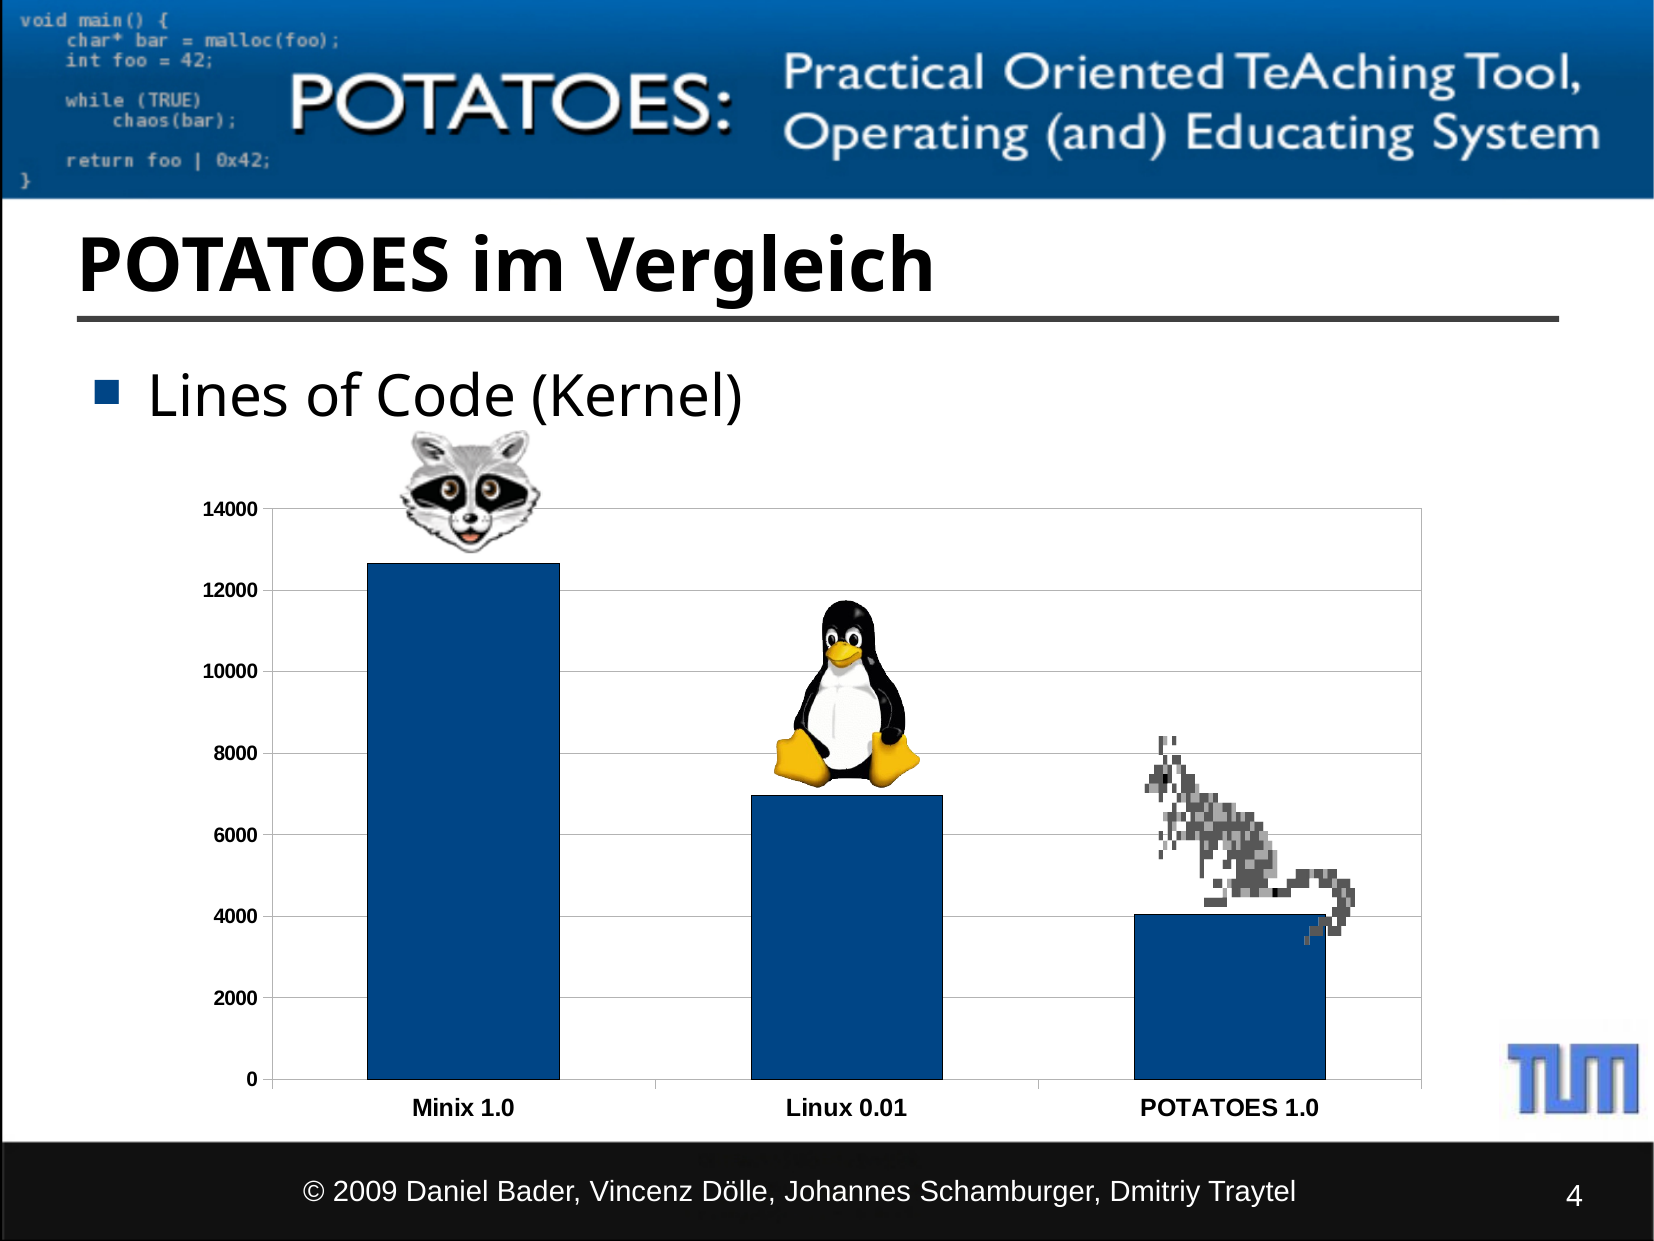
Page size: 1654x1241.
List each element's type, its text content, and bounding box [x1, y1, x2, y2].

picture [0, 0, 1654, 1241]
title POTATOES im Vergleich [76, 219, 1565, 307]
list Lines of Code (Kernel) [76, 354, 1565, 1149]
